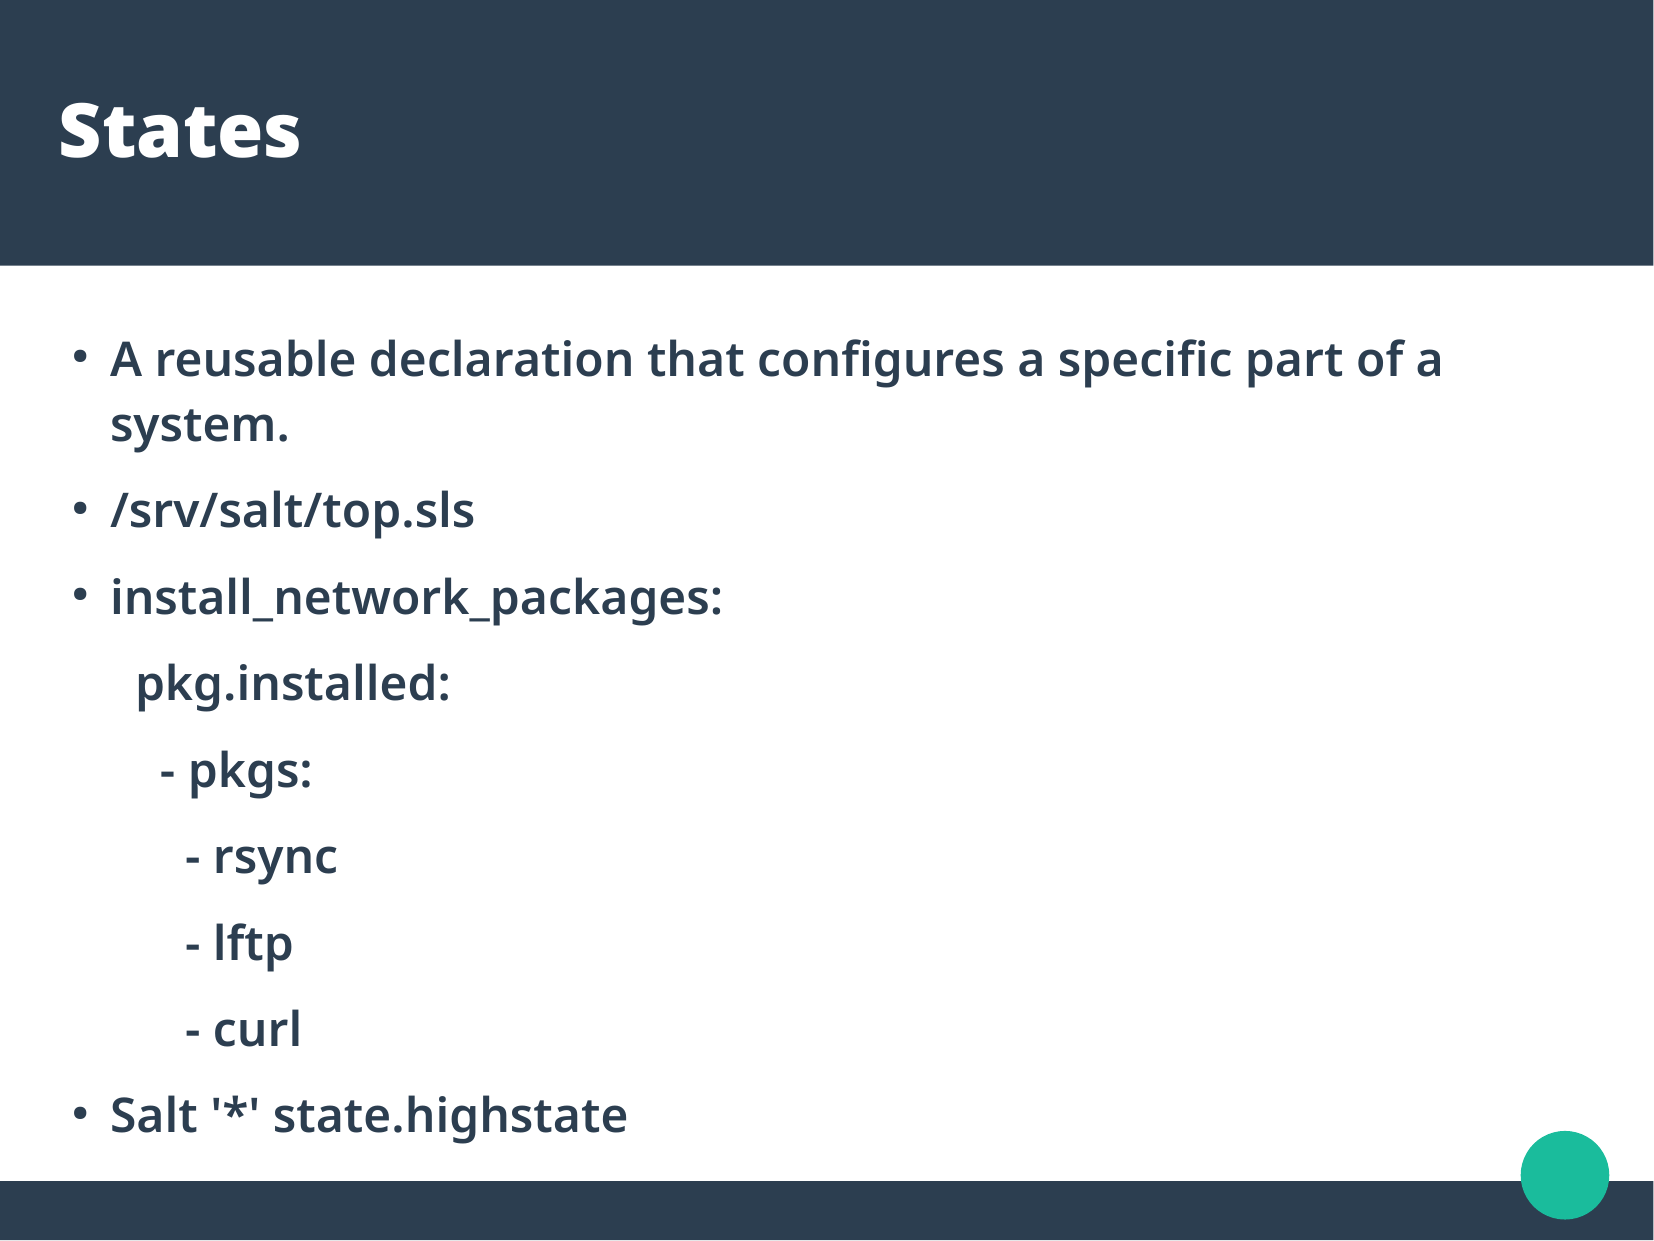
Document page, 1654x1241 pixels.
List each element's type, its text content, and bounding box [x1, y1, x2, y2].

list A reusable declaration that configures a specific part of a system. /srv/salt/top.sls install_network_packages: pkg.installed: - pkgs: - rsync - lftp - curl Salt '*' state.highstate [59, 324, 1595, 1152]
title States [59, 49, 1595, 207]
